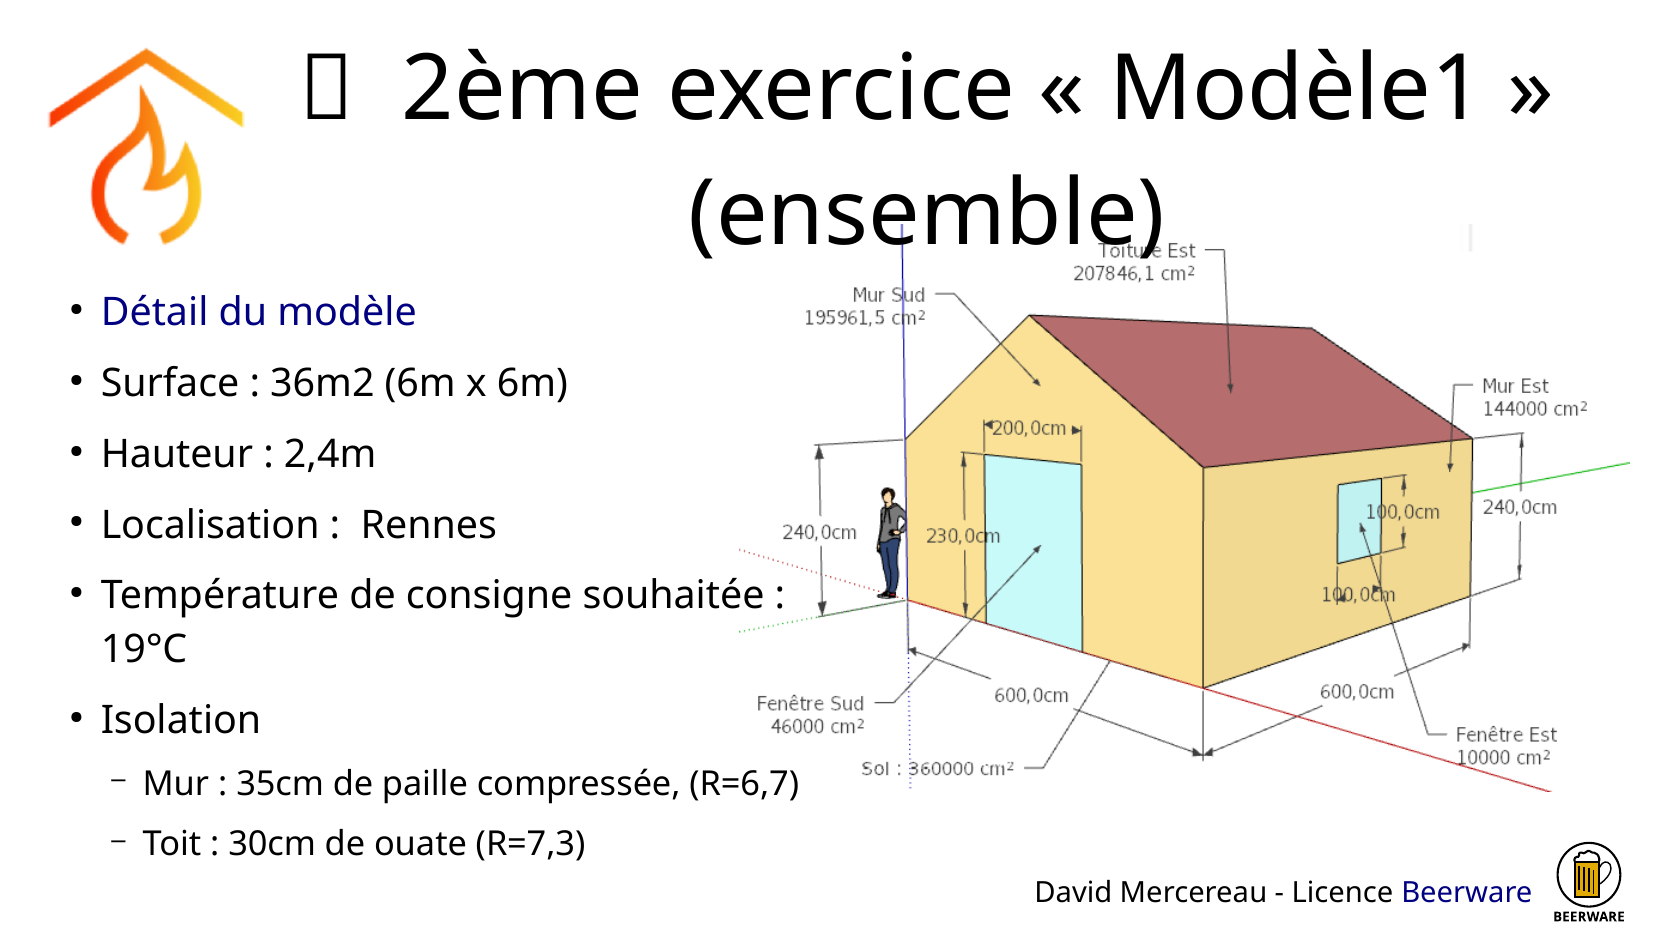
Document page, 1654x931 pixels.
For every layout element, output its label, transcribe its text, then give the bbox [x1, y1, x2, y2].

title 🏫 2ème exercice « Modèle1 » (ensemble) [271, 54, 1583, 239]
picture [47, 47, 246, 246]
picture [738, 224, 1630, 792]
list Détail du modèle Surface : 36m2 (6m x 6m) Hauteur : 2,4m Localisation : Rennes Température de consigne souhaitée : 19°C Isolation Mur : 35cm de paille compressée, (R=6,7) Toit : 30cm de ouate (R=7,3) [59, 283, 851, 875]
